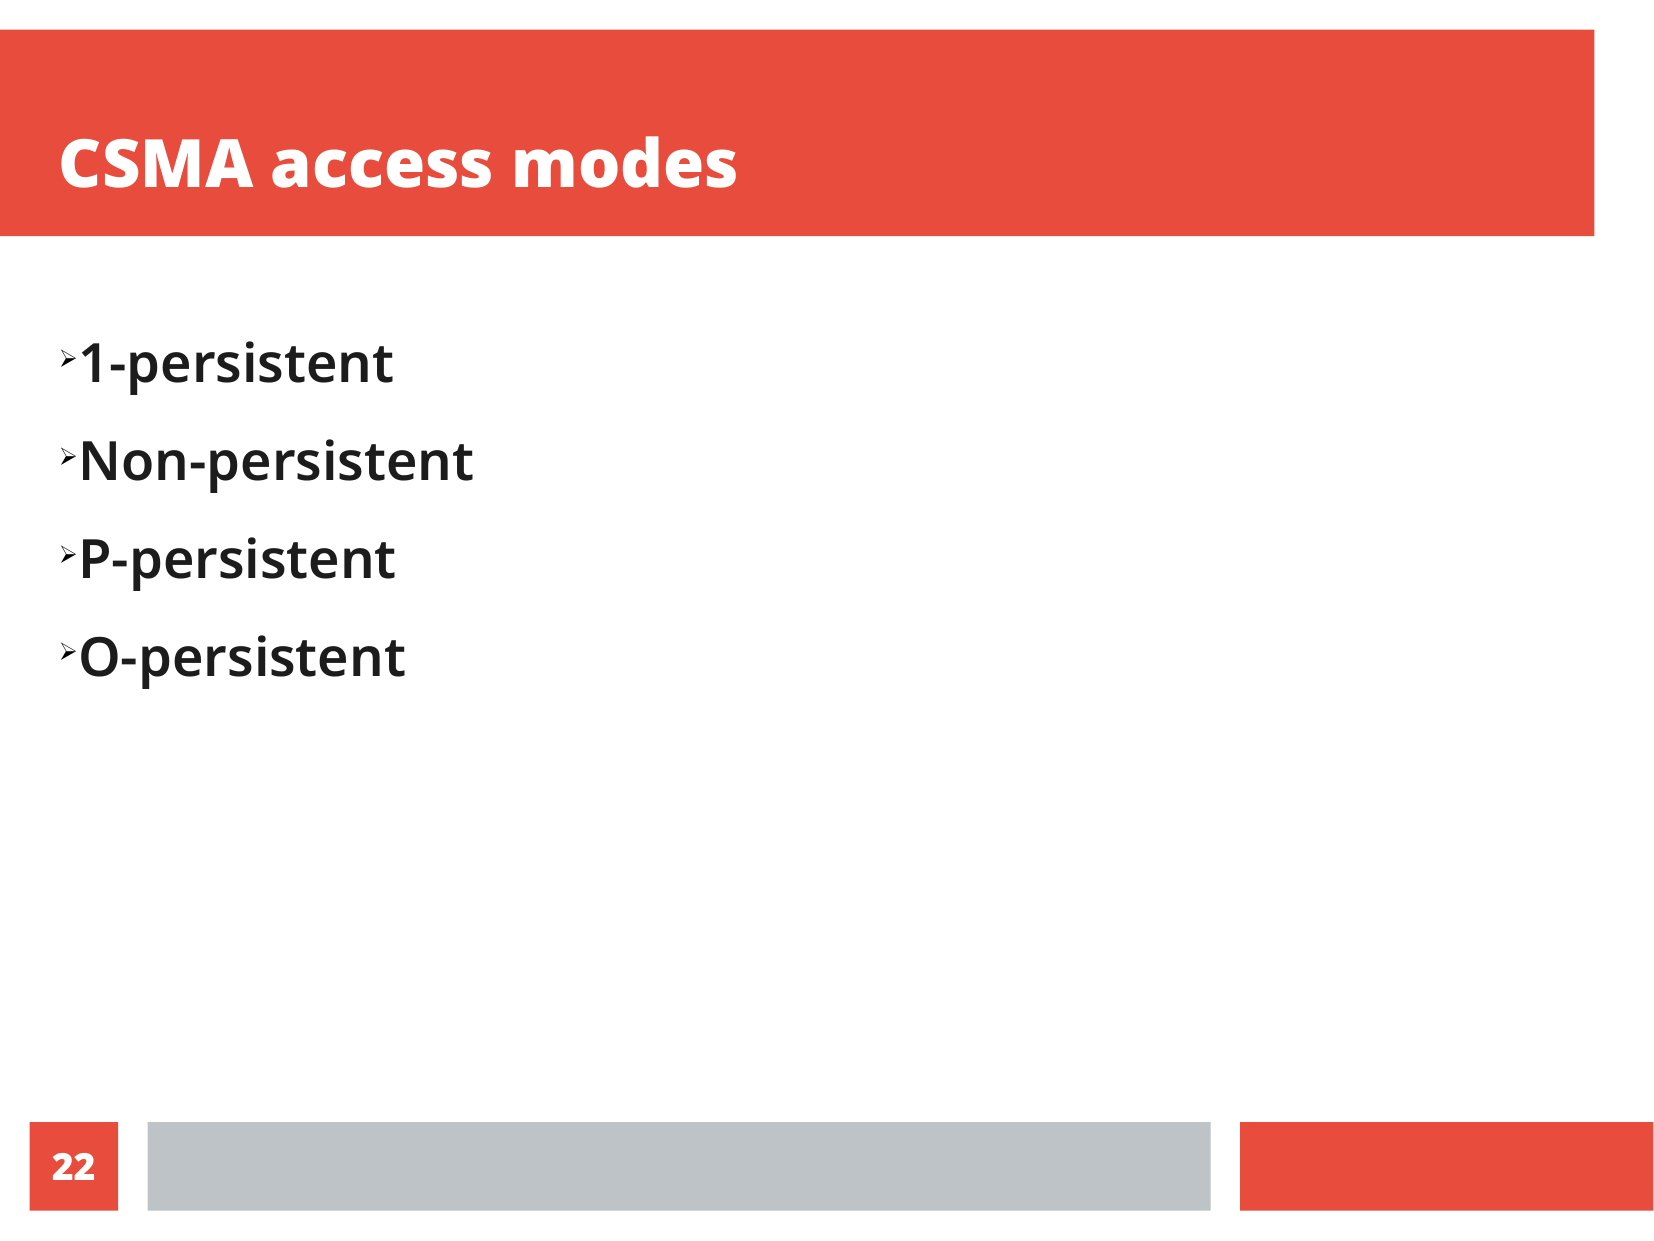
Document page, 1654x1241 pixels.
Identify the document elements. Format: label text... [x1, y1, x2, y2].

list 1-persistent Non-persistent P-persistent O-persistent [59, 324, 1565, 1093]
title CSMA access modes [59, 59, 1595, 207]
